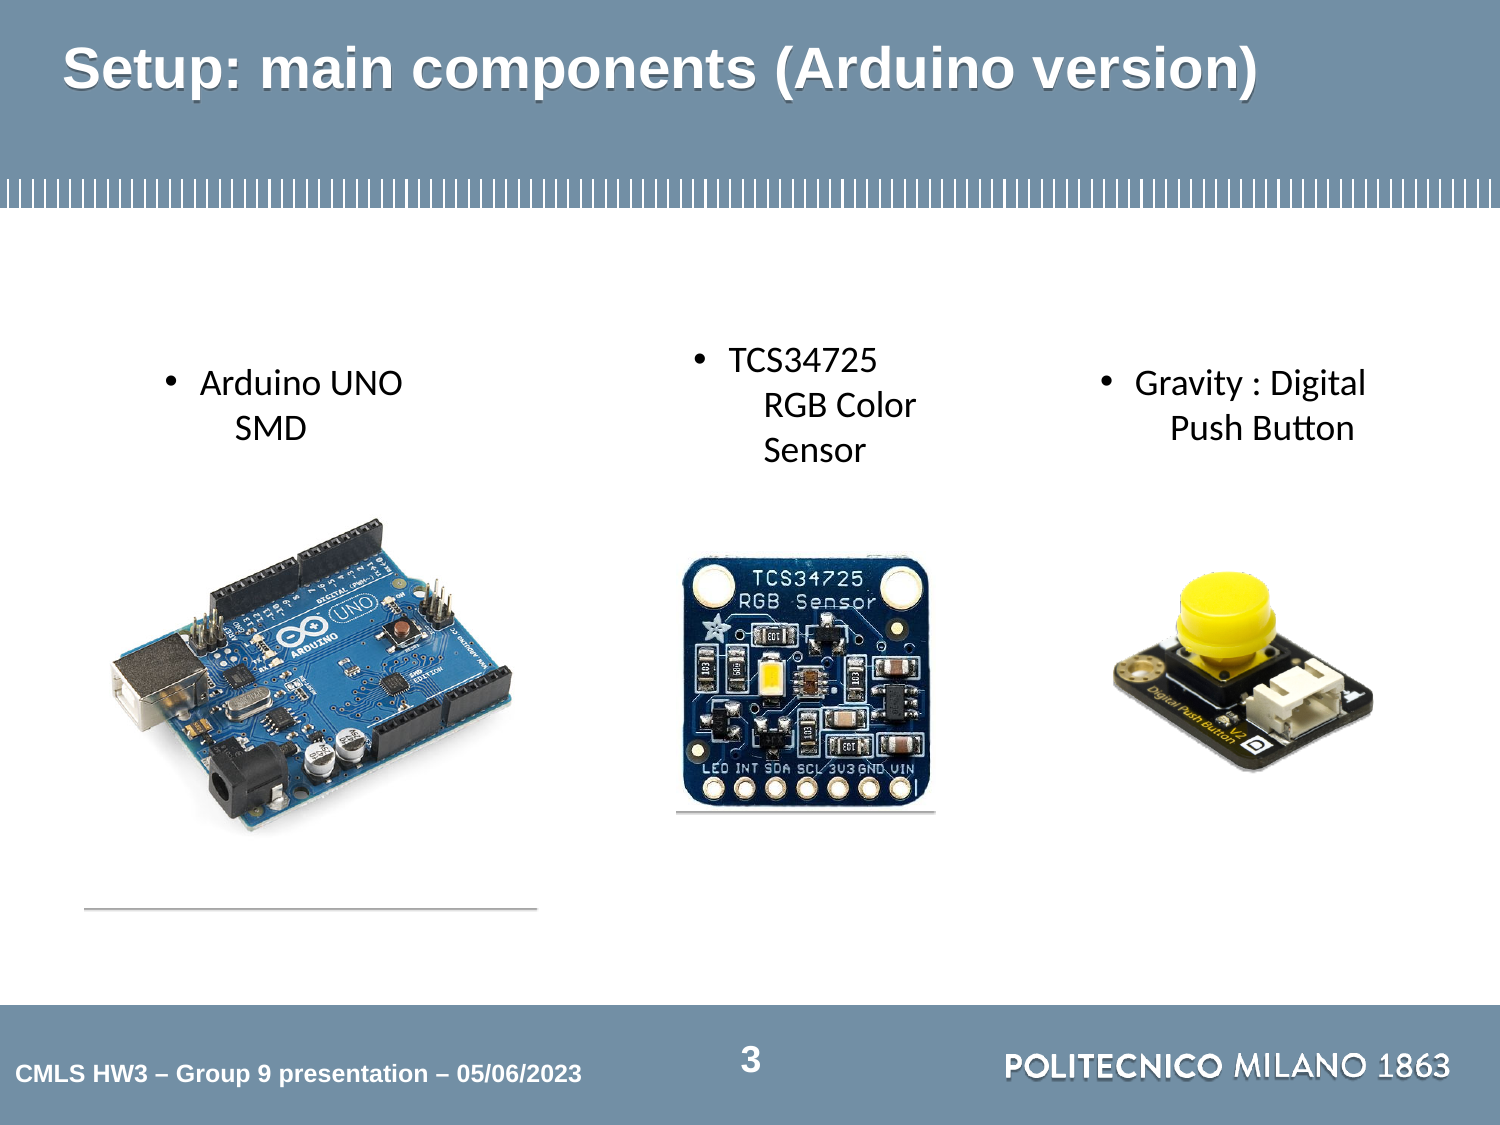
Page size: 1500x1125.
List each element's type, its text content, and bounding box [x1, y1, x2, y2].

text_box 3 [576, 1027, 927, 1088]
picture [676, 551, 936, 811]
text_box Gravity : Digital Push Button [1088, 352, 1398, 456]
picture [84, 454, 539, 908]
text_box CMLS HW3 – Group 9 presentation – 05/06/2023 [0, 1049, 610, 1125]
text_box TCS34725 RGB Color Sensor [682, 329, 931, 478]
text_box Arduino UNO SMD [153, 352, 470, 456]
picture [1073, 509, 1416, 852]
title Setup: main components (Arduino version) [47, 22, 1455, 161]
